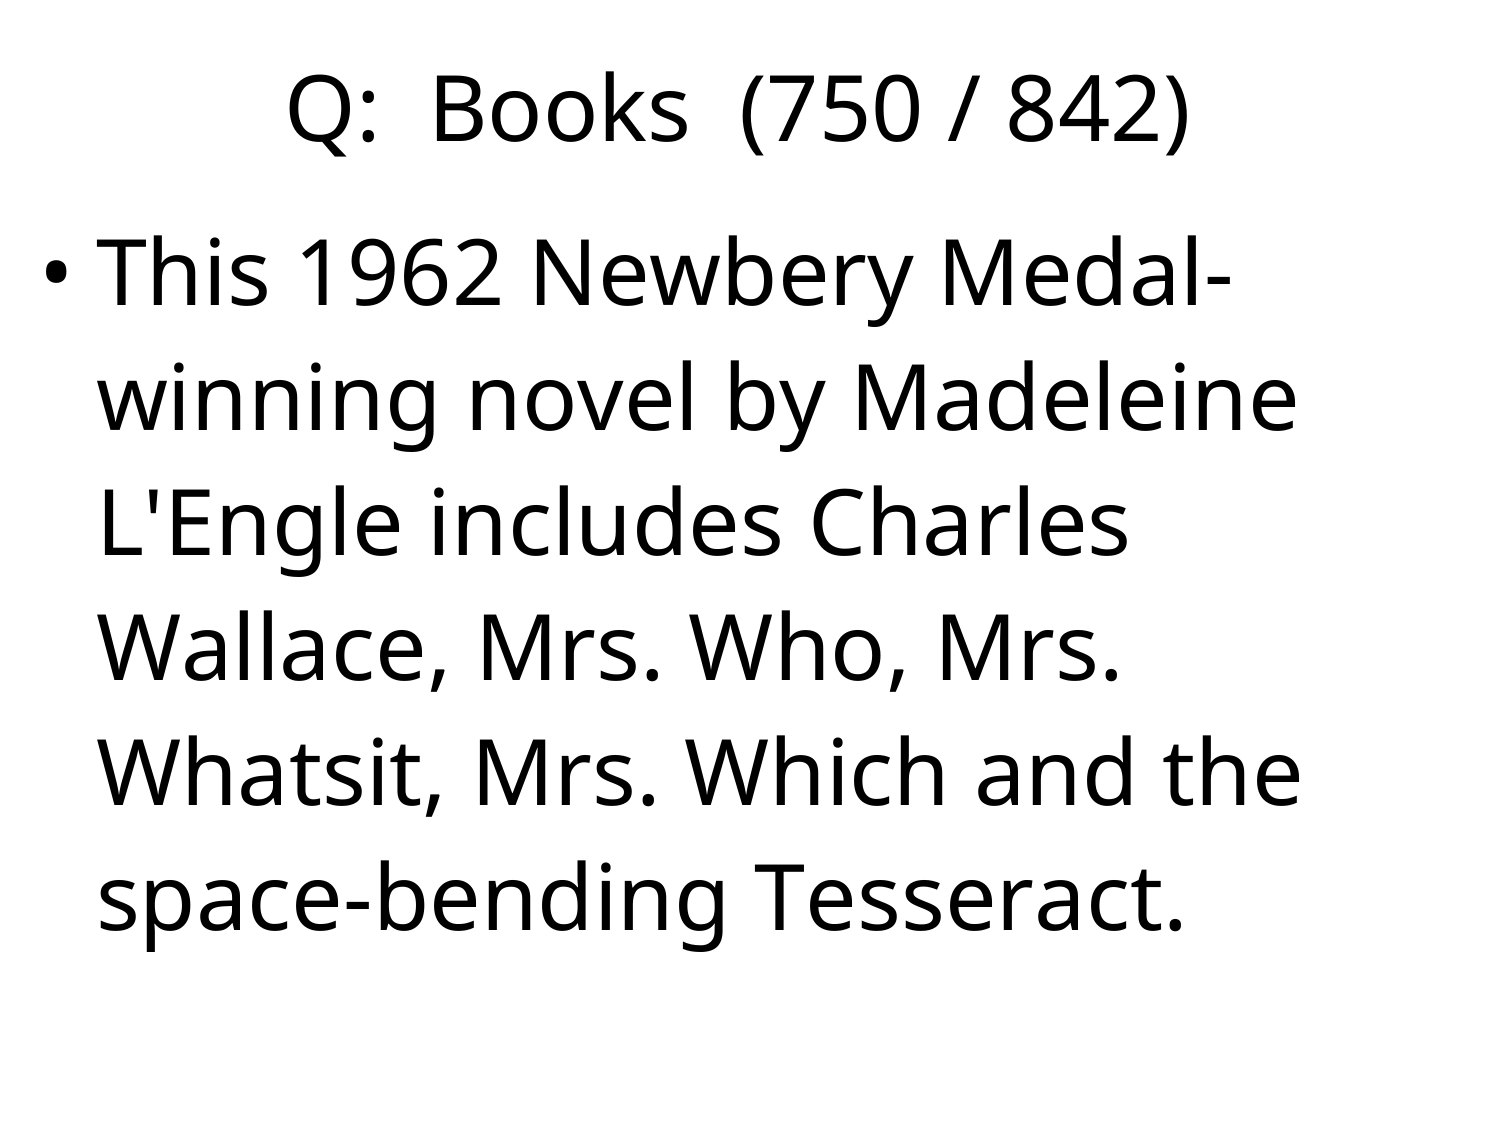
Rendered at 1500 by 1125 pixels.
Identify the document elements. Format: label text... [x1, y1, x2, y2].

title Q: Books (750 / 842) [24, 12, 1476, 200]
list This 1962 Newbery Medal-winning novel by Madeleine L'Engle includes Charles Wallace, Mrs. Who, Mrs. Whatsit, Mrs. Which and the space-bending Tesseract. [24, 200, 1476, 1101]
